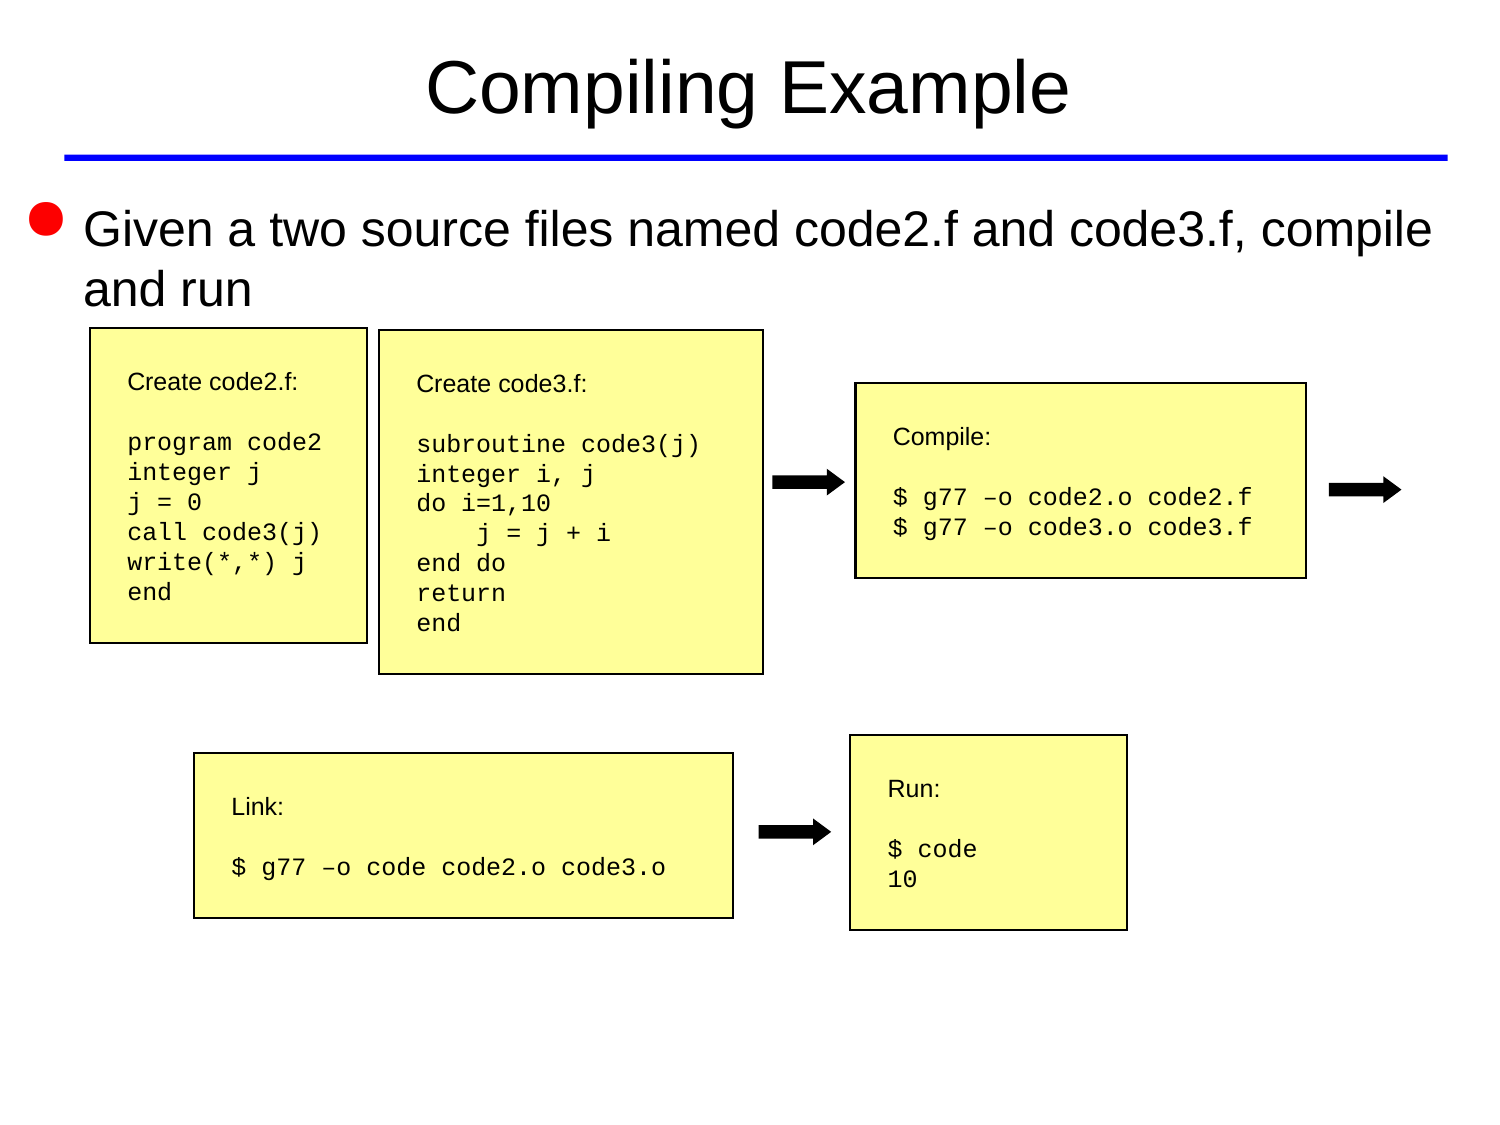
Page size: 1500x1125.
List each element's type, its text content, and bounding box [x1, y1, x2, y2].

text_box Create code2.f: program code2 integer j j = 0 call code3(j) write(*,*) j end [89, 328, 367, 643]
title Compiling Example [115, 21, 1382, 147]
text_box Link: $ g77 –o code code2.o code3.o [193, 752, 733, 918]
text_box [1328, 476, 1402, 504]
text_box Run: $ code 10 [850, 735, 1128, 931]
list Given a two source files named code2.f and code3.f, compile and run [11, 189, 1461, 1029]
text_box Create code3.f: subroutine code3(j) integer i, j do i=1,10 j = j + i end do return end [378, 329, 763, 675]
text_box Compile: $ g77 –o code2.o code2.f $ g77 –o code3.o code3.f [855, 383, 1306, 579]
text_box [758, 818, 832, 846]
text_box [772, 468, 845, 496]
